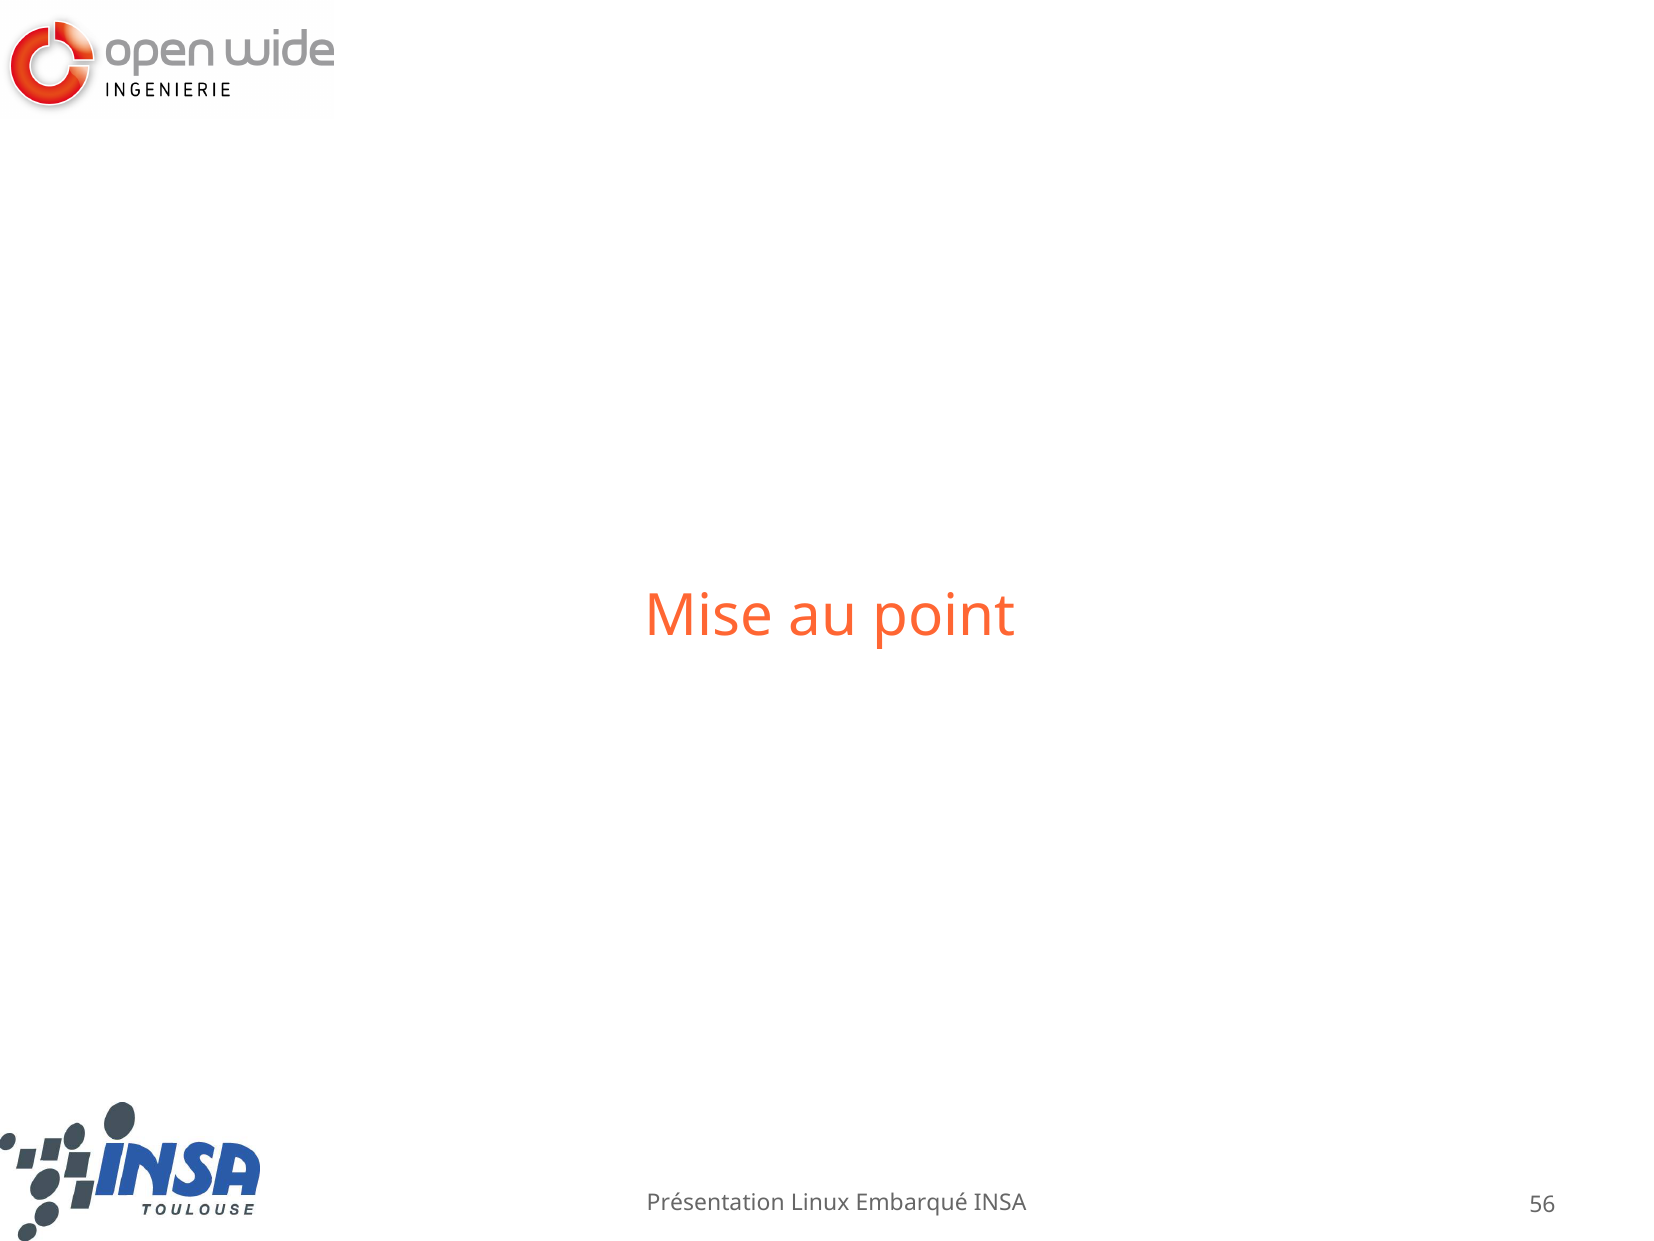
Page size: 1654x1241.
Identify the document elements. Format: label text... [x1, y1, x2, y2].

subtitle Mise au point [350, 195, 1309, 1031]
picture [0, 1102, 260, 1241]
picture [0, 0, 334, 119]
